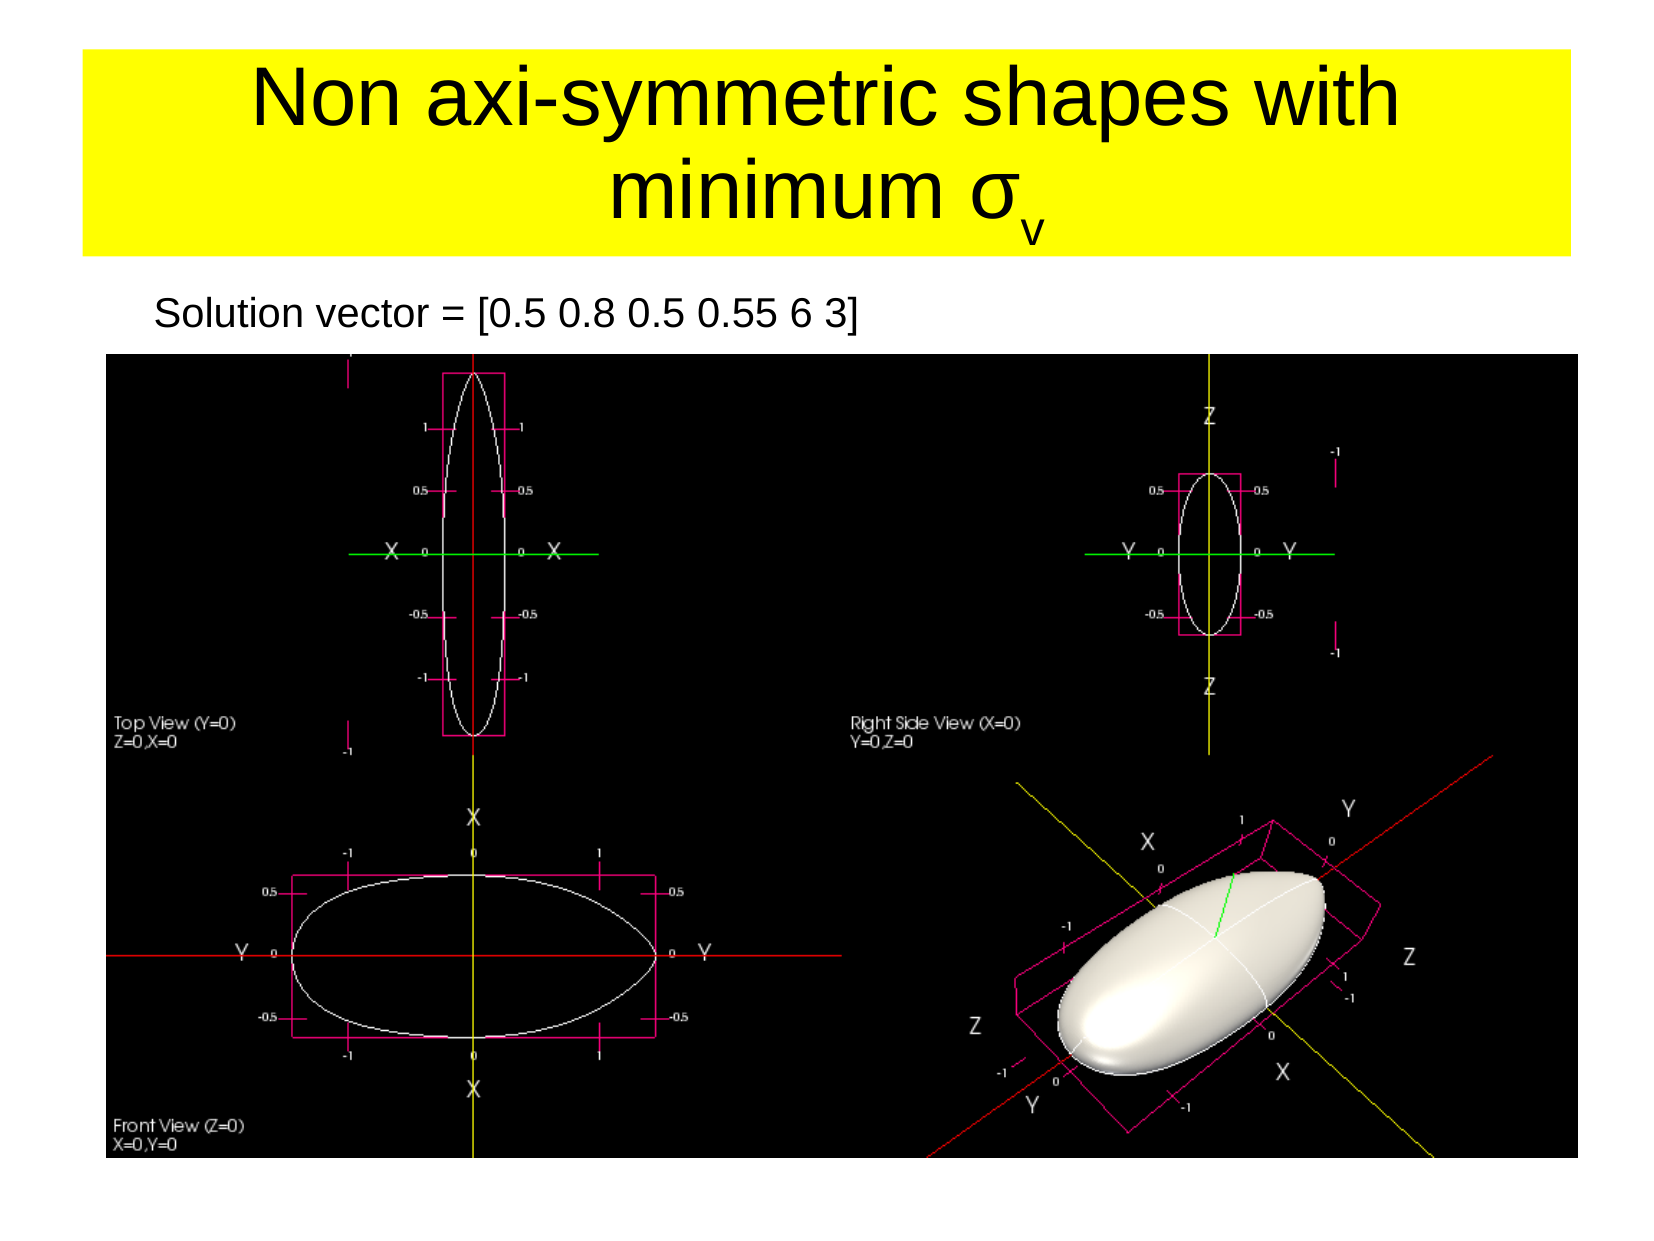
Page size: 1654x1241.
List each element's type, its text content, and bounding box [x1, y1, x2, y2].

picture [106, 354, 1578, 1158]
title Non axi-symmetric shapes with minimum σv [82, 49, 1571, 257]
list Solution vector = [0.5 0.8 0.5 0.55 6 3] [82, 290, 1571, 414]
